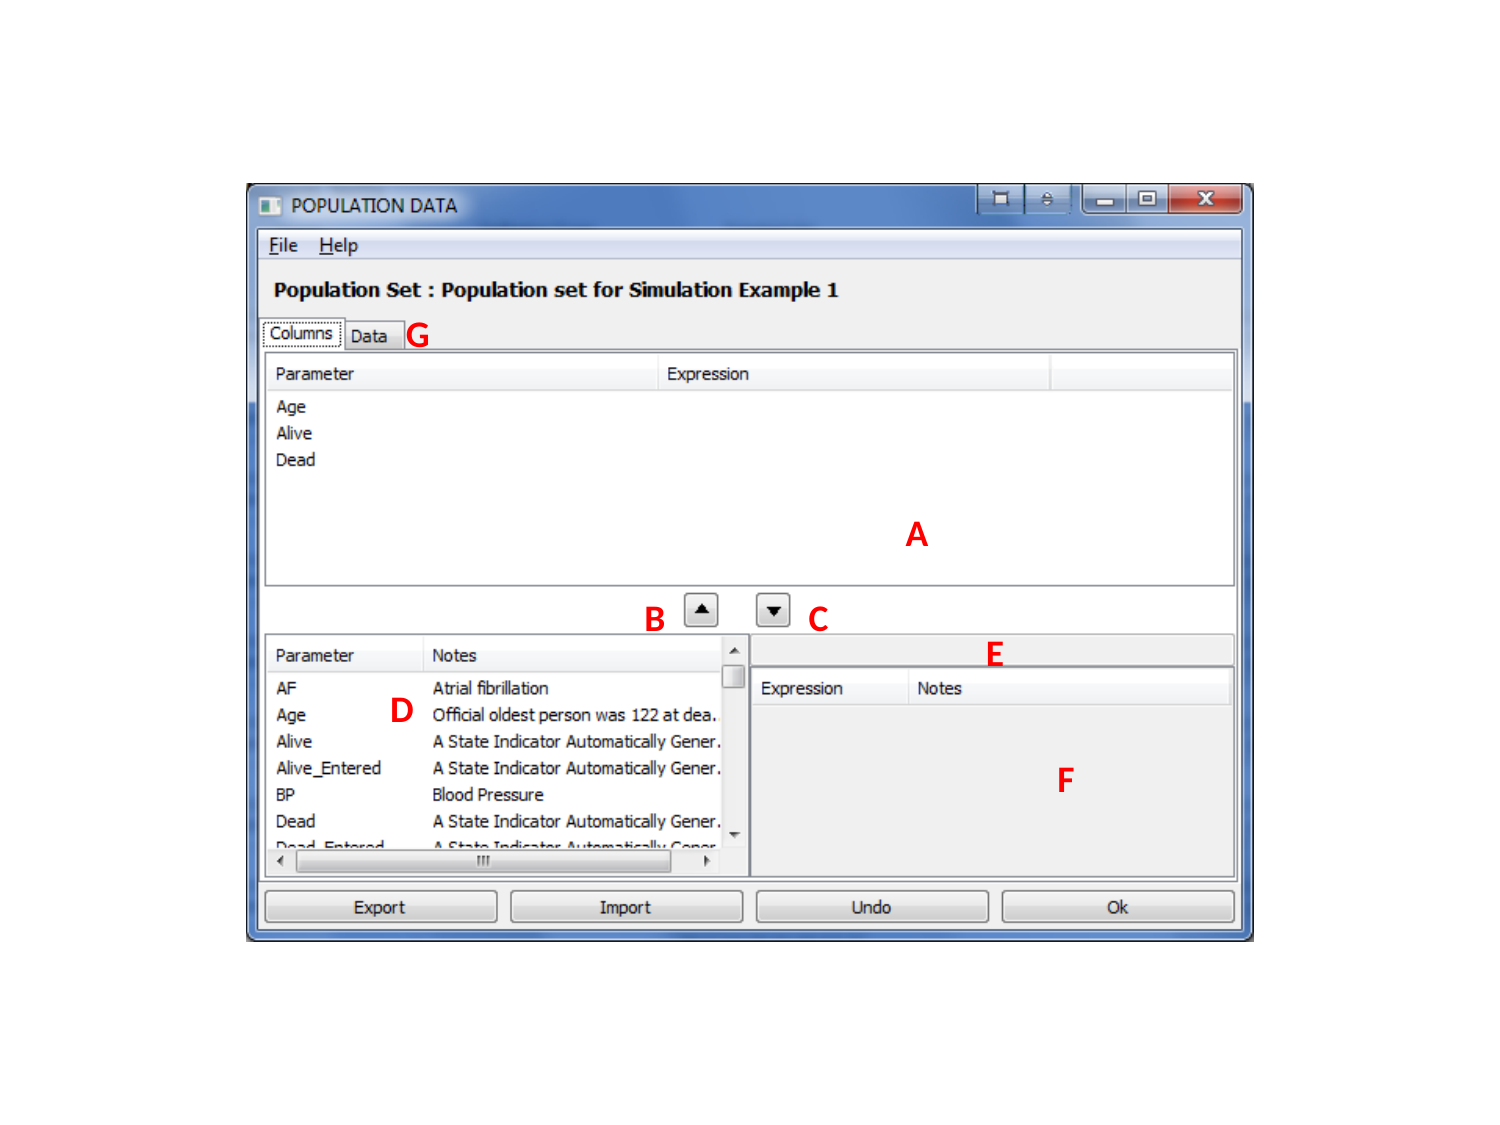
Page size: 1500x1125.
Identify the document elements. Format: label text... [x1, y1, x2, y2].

text_box B [629, 585, 683, 647]
text_box E [970, 621, 1020, 682]
text_box C [793, 585, 844, 647]
text_box D [375, 677, 430, 739]
text_box G [390, 302, 446, 364]
picture [246, 183, 1254, 942]
text_box F [1042, 747, 1090, 809]
text_box A [890, 501, 944, 563]
